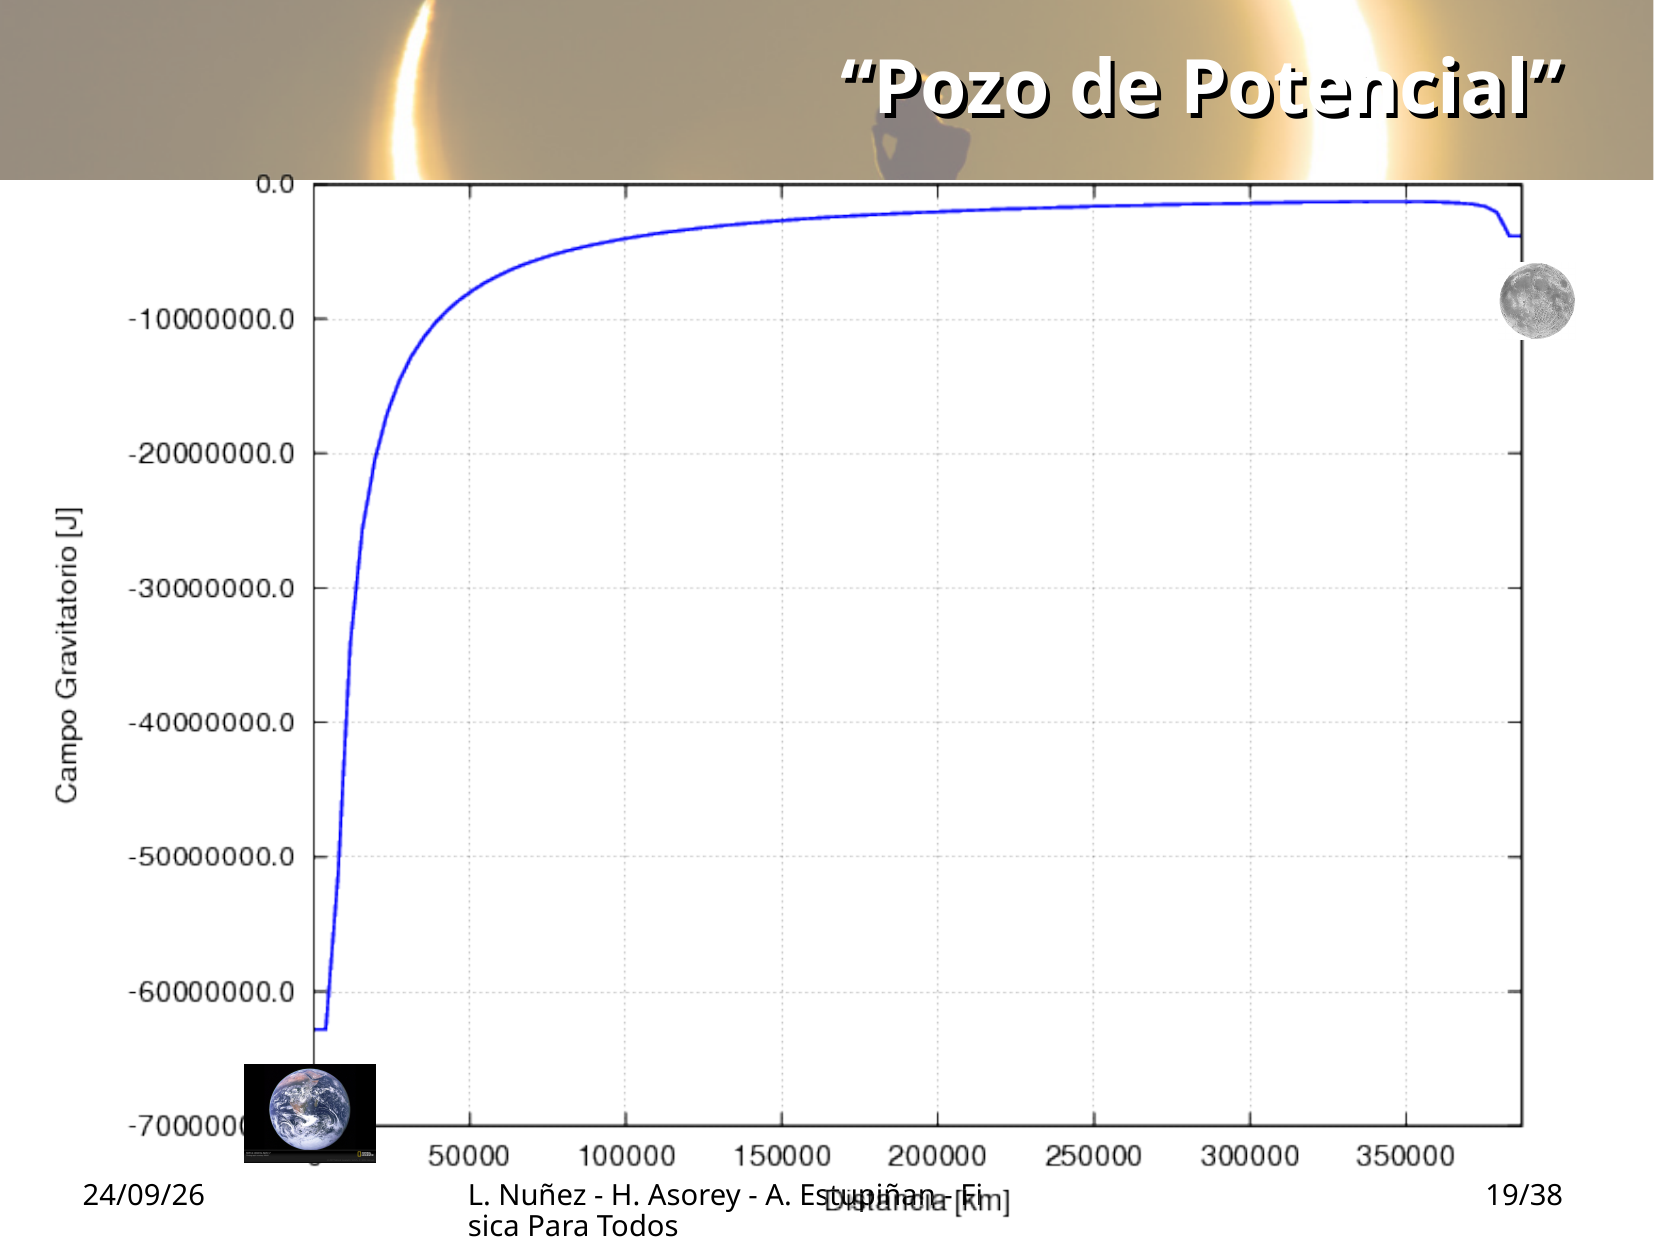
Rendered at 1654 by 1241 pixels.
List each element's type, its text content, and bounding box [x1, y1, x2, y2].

title “Pozo de Potencial” [75, 19, 1564, 151]
picture [0, 0, 1654, 1222]
